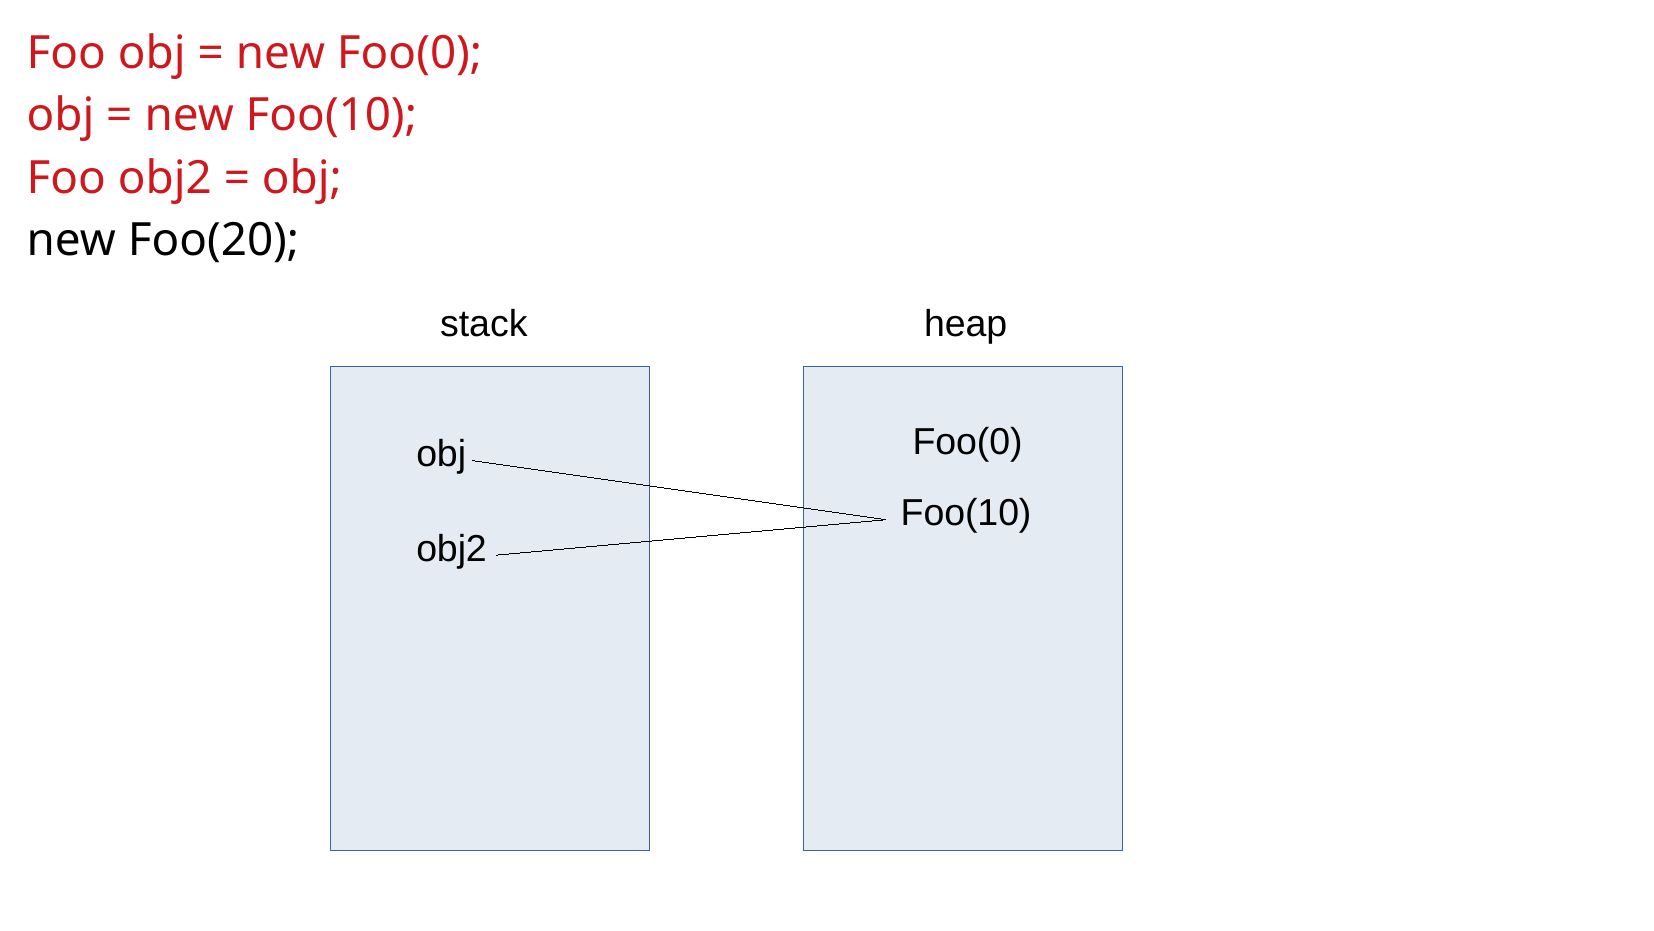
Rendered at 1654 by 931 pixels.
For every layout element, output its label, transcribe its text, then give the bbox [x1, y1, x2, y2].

text_box Foo(10) [885, 484, 1063, 579]
text_box [803, 366, 1123, 851]
text_box obj [401, 425, 497, 483]
text_box heap [909, 295, 1040, 353]
text_box [330, 366, 650, 851]
text_box Foo(0) [897, 413, 1040, 471]
text_box stack [425, 295, 579, 353]
text_box obj2 [401, 519, 567, 619]
text_box Foo obj = new Foo(0); obj = new Foo(10); Foo obj2 = obj; new Foo(20); [11, 11, 1583, 349]
